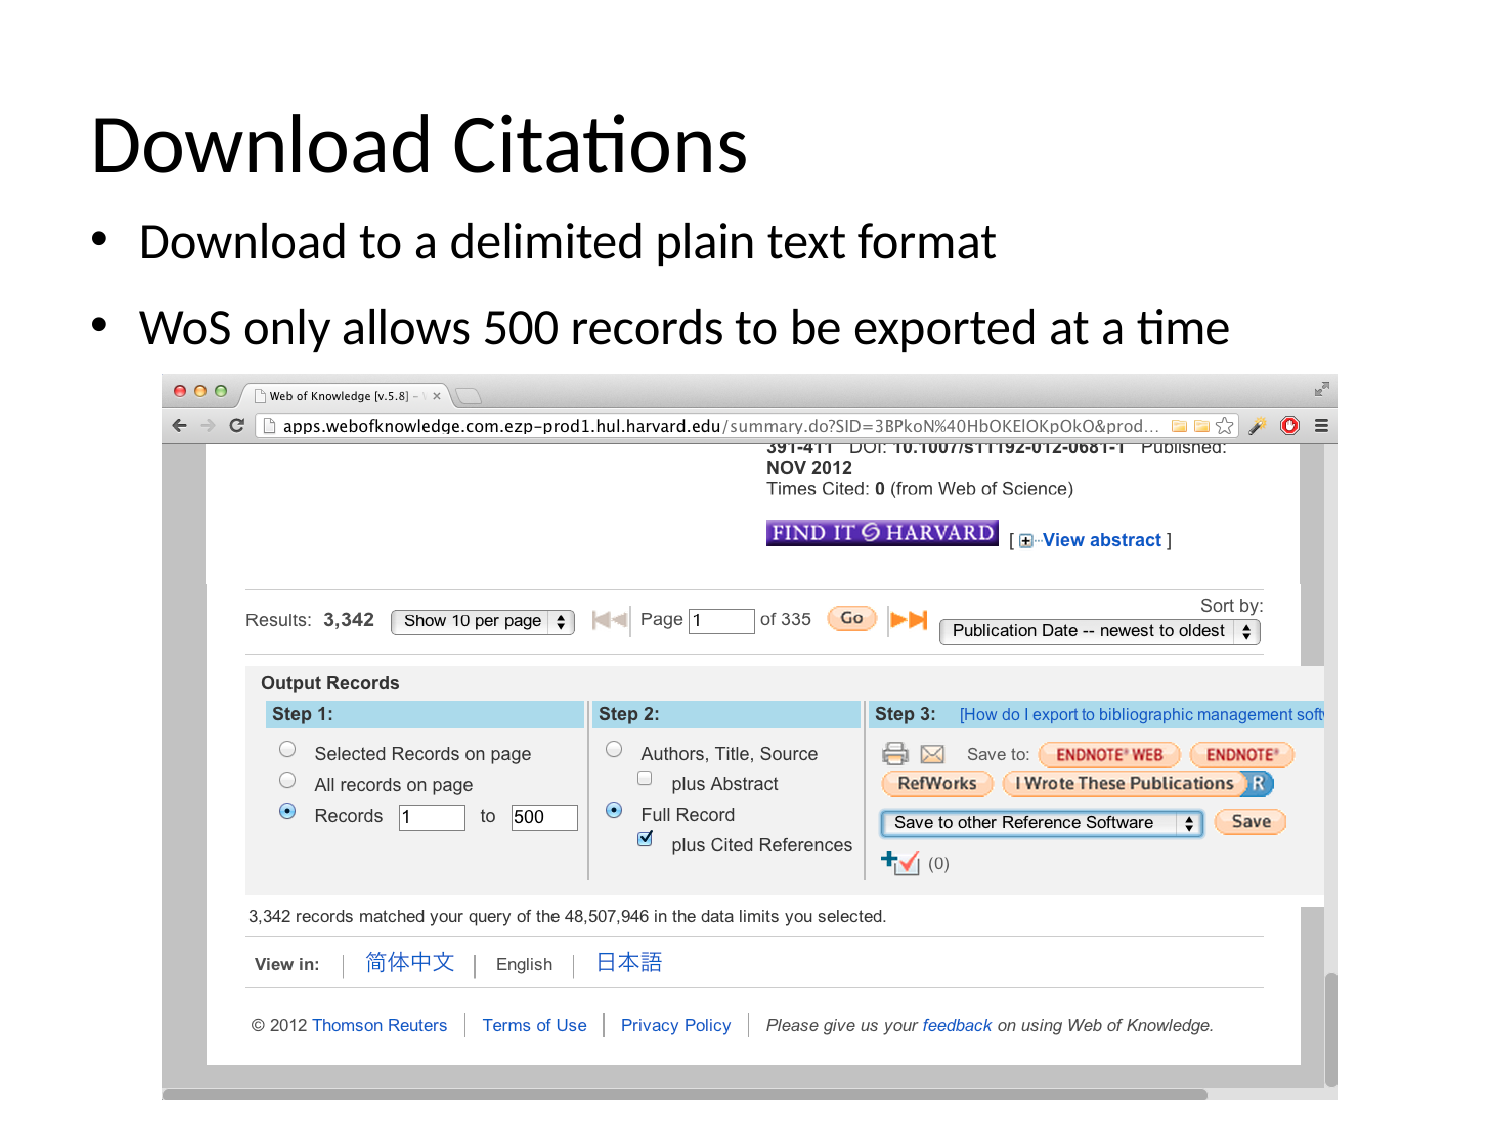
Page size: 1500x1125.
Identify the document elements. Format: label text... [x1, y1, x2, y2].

picture [162, 374, 1338, 1100]
title Download Citations [75, 45, 1425, 200]
list Download to a delimited plain text format WoS only allows 500 records to be exported at a time [75, 200, 1425, 363]
